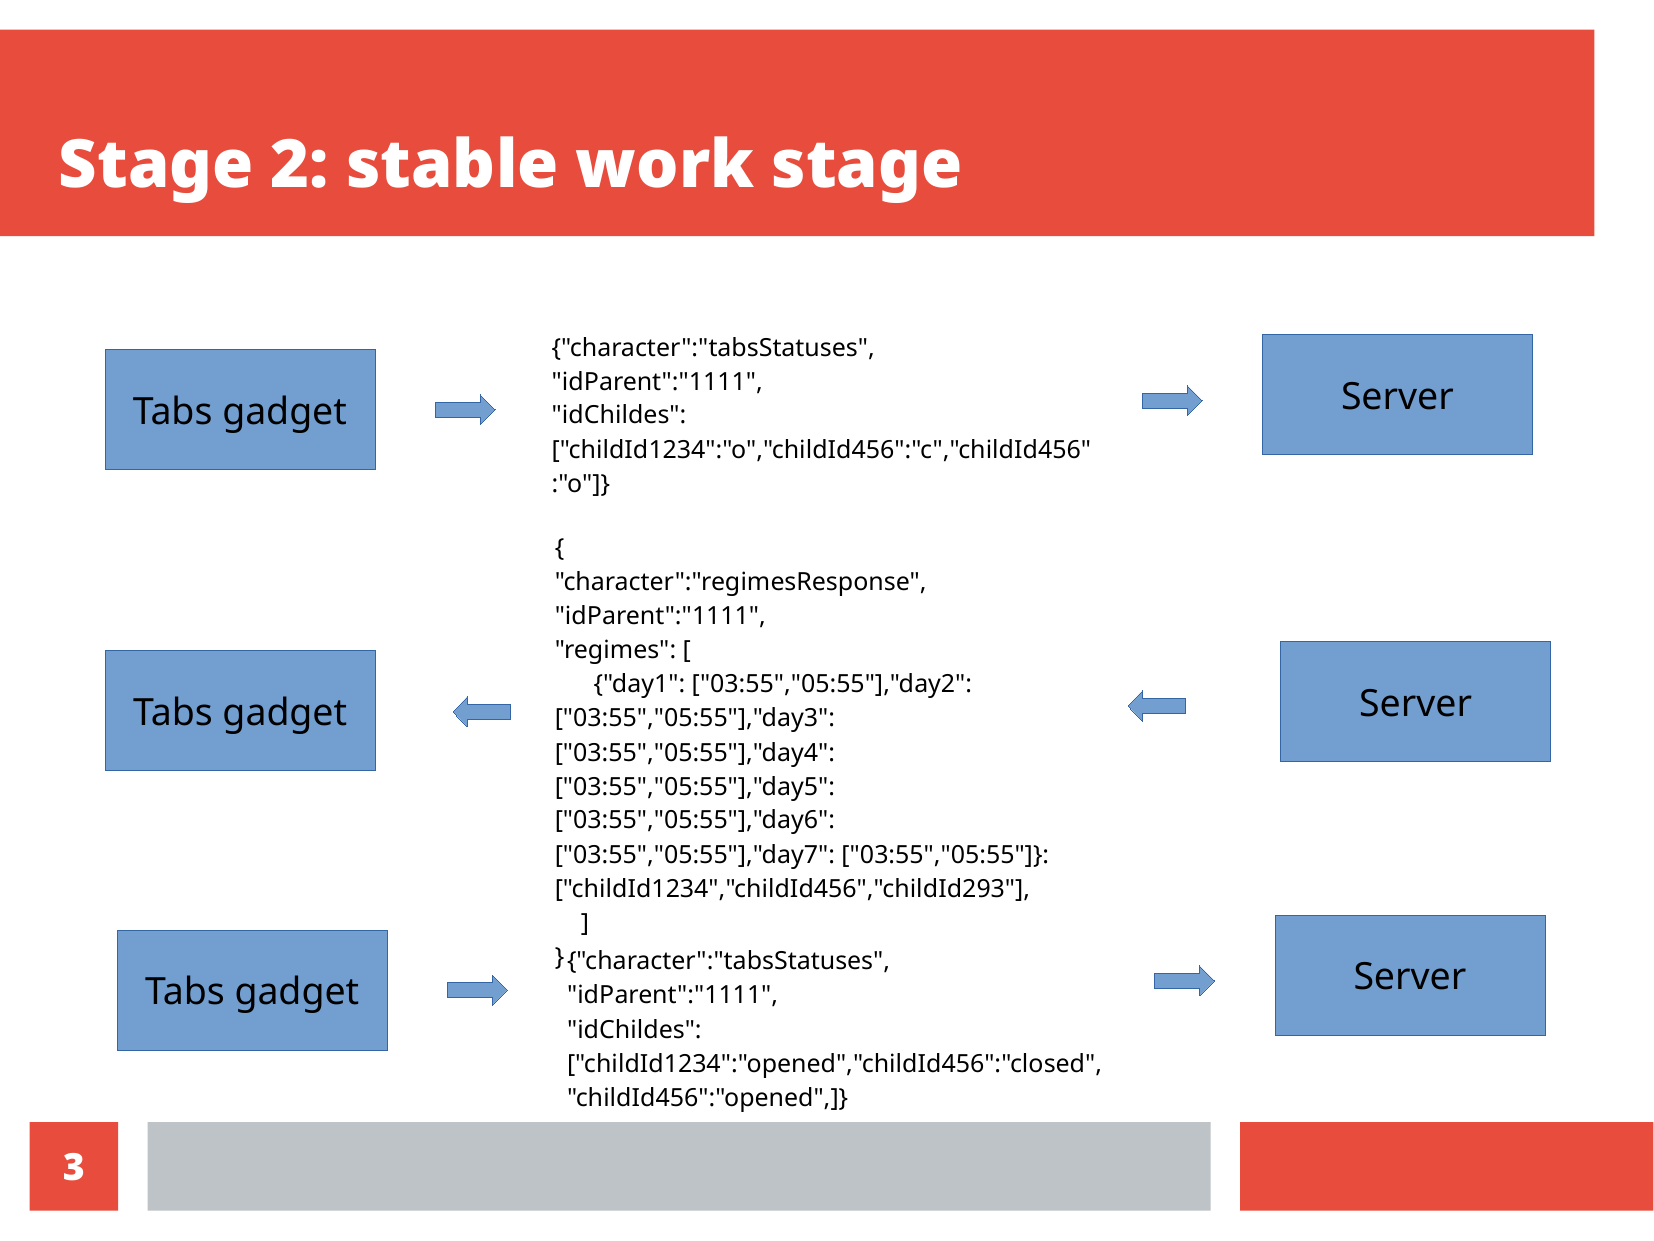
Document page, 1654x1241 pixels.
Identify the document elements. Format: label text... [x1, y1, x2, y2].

text_box Tabs gadget [117, 930, 388, 1051]
text_box [435, 394, 496, 425]
text_box [1128, 690, 1186, 722]
text_box [447, 975, 508, 1006]
text_box {"character":"tabsStatuses", "idParent":"1111", "idChildes":["childId1234":"o","childId456":"c","childId456":"o"]} [536, 321, 1107, 484]
text_box Server [1275, 915, 1546, 1036]
text_box Server [1262, 334, 1533, 455]
text_box [453, 696, 511, 727]
text_box Tabs gadget [105, 650, 376, 771]
text_box {"character":"tabsStatuses", "idParent":"1111", "idChildes":["childId1234":"opened","childId456":"closed","childId456":"opened",]} [552, 935, 1123, 1098]
text_box Tabs gadget [105, 349, 376, 470]
title Stage 2: stable work stage [59, 59, 1595, 207]
text_box { "character":"regimesResponse", "idParent":"1111", "regimes": [ {"day1": ["03:55","05:55"],"day2": ["03:55","05:55"],"day3": ["03:55","05:55"],"day4": ["03:55","05:55"],"day5": ["03:55","05:55"],"day6": ["03:55","05:55"],"day7": ["03:55","05:55"]}:["childId1234","childId456","childId293"], ] } [540, 522, 1111, 948]
text_box [1142, 385, 1203, 416]
text_box [1154, 965, 1215, 996]
text_box Server [1280, 641, 1551, 762]
